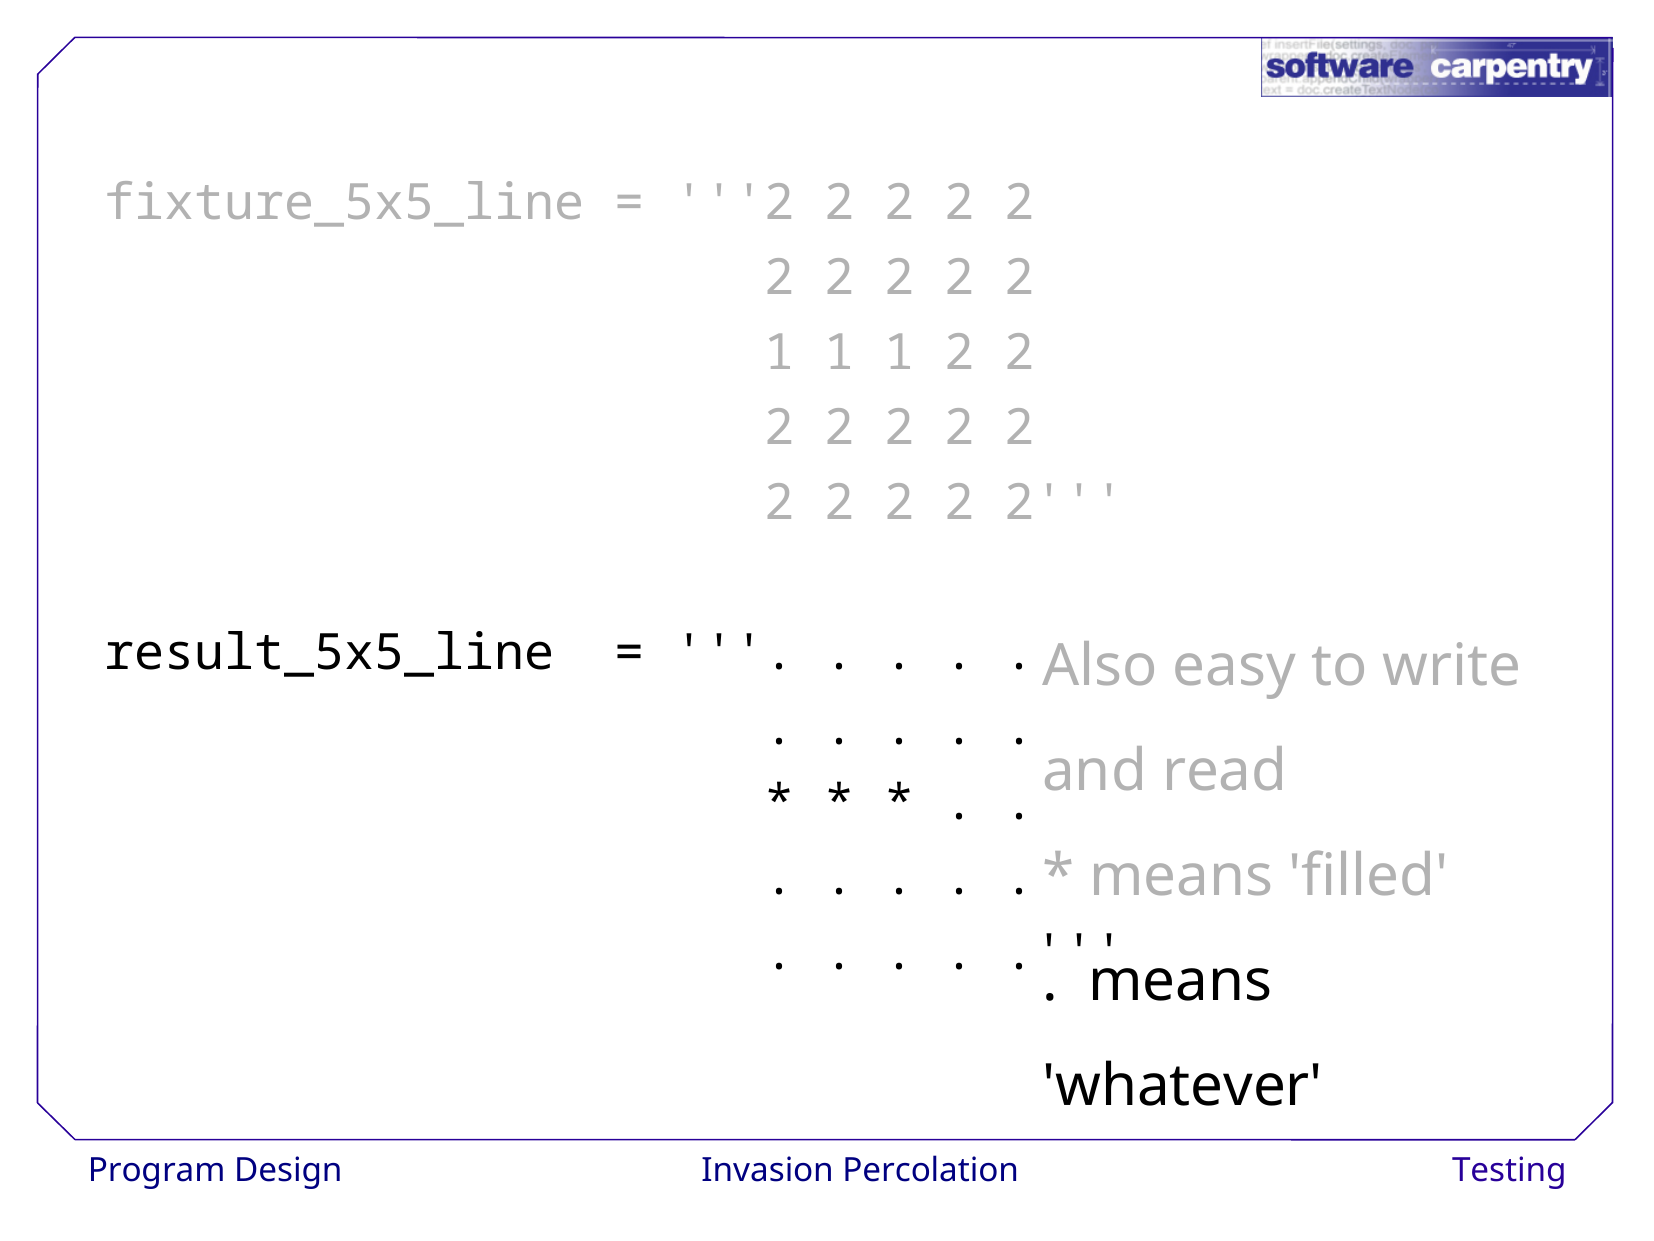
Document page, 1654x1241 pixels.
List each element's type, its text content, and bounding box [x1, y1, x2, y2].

text_box Also easy to write and read * means 'filled' . means 'whatever' [1027, 584, 1568, 1125]
picture [1261, 39, 1613, 97]
text_box fixture_5x5_line = '''2 2 2 2 2 2 2 2 2 2 1 1 1 2 2 2 2 2 2 2 2 2 2 2 2''' result_5x5_line = '''. . . . . . . . . . * * * . . . . . . . . . . . .''' [89, 147, 1508, 1093]
